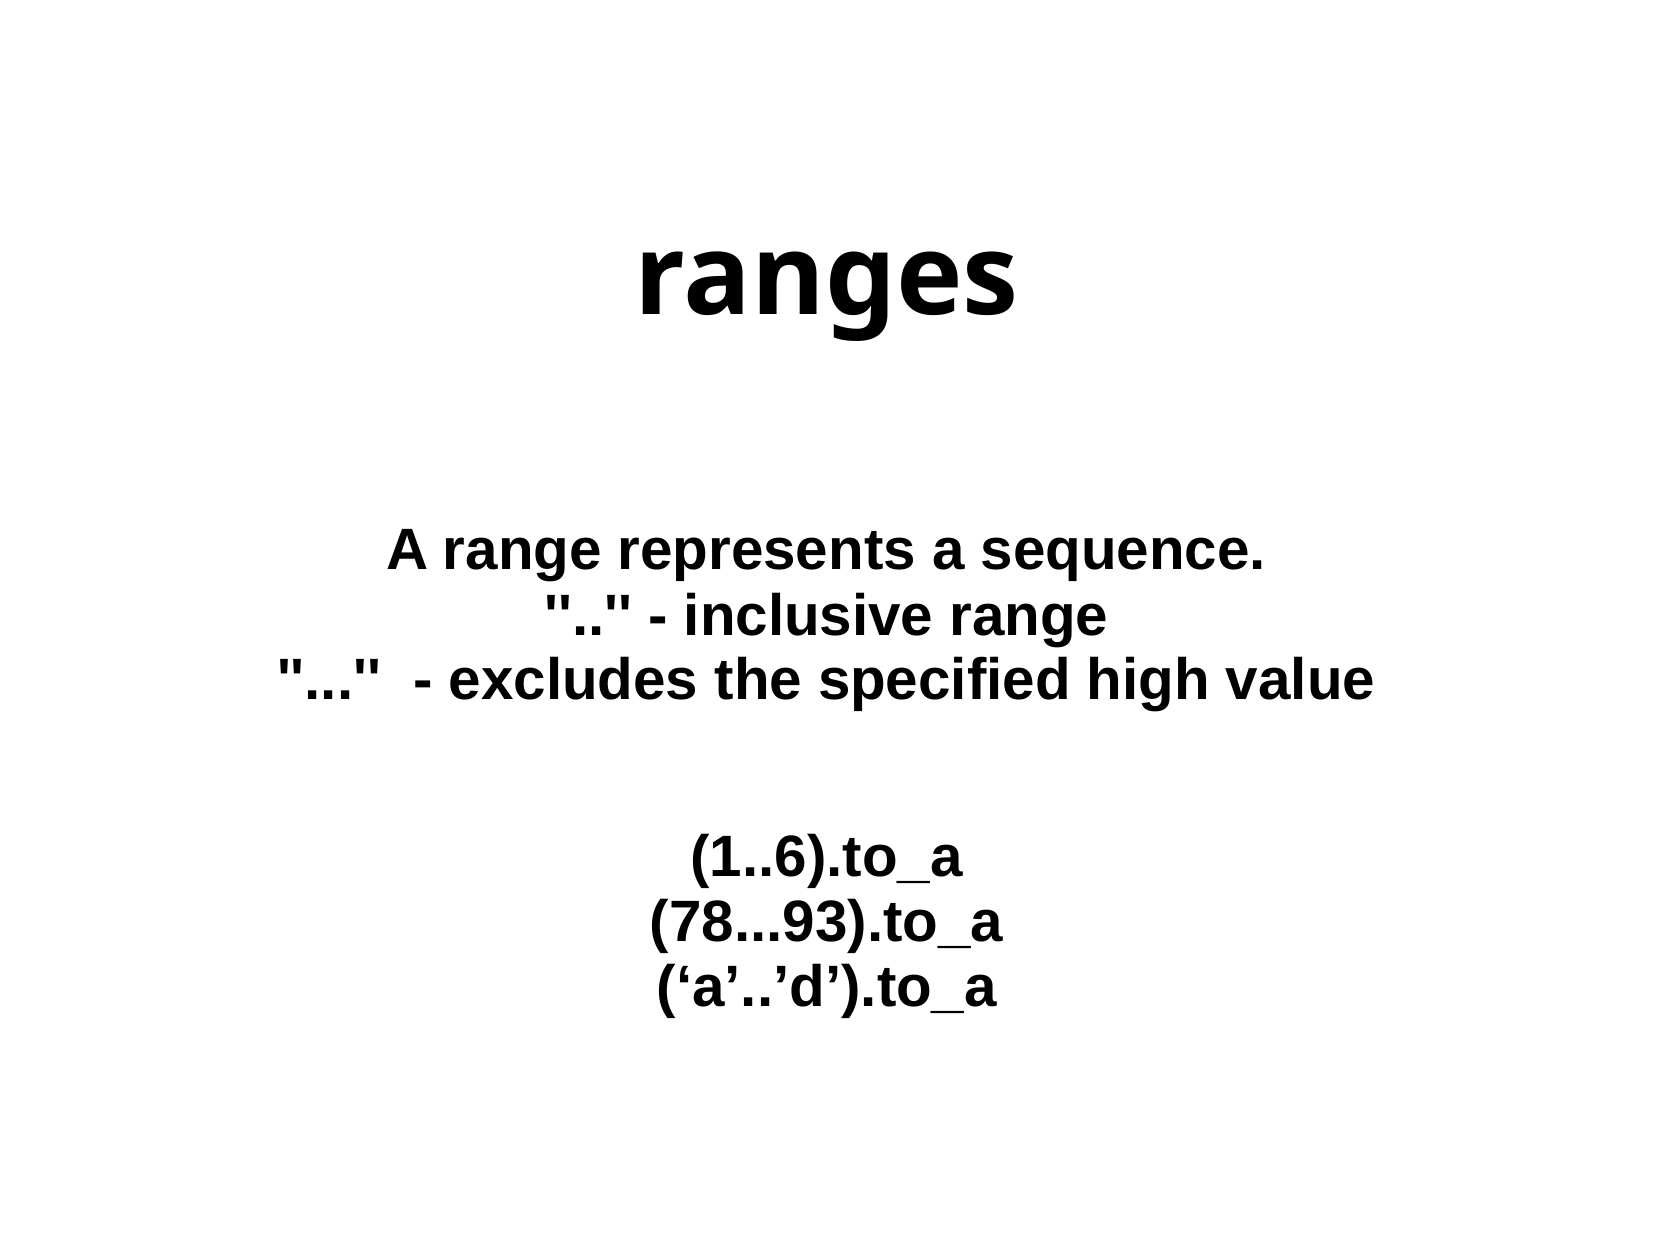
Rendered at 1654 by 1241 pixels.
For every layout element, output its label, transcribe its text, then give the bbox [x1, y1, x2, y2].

subtitle A range represents a sequence. ''..'' - inclusive range ''...'' - excludes the specified high value (1..6).to_a (78...93).to_a (‘a’..’d’).to_a [82, 408, 1571, 1128]
title ranges [82, 167, 1571, 375]
